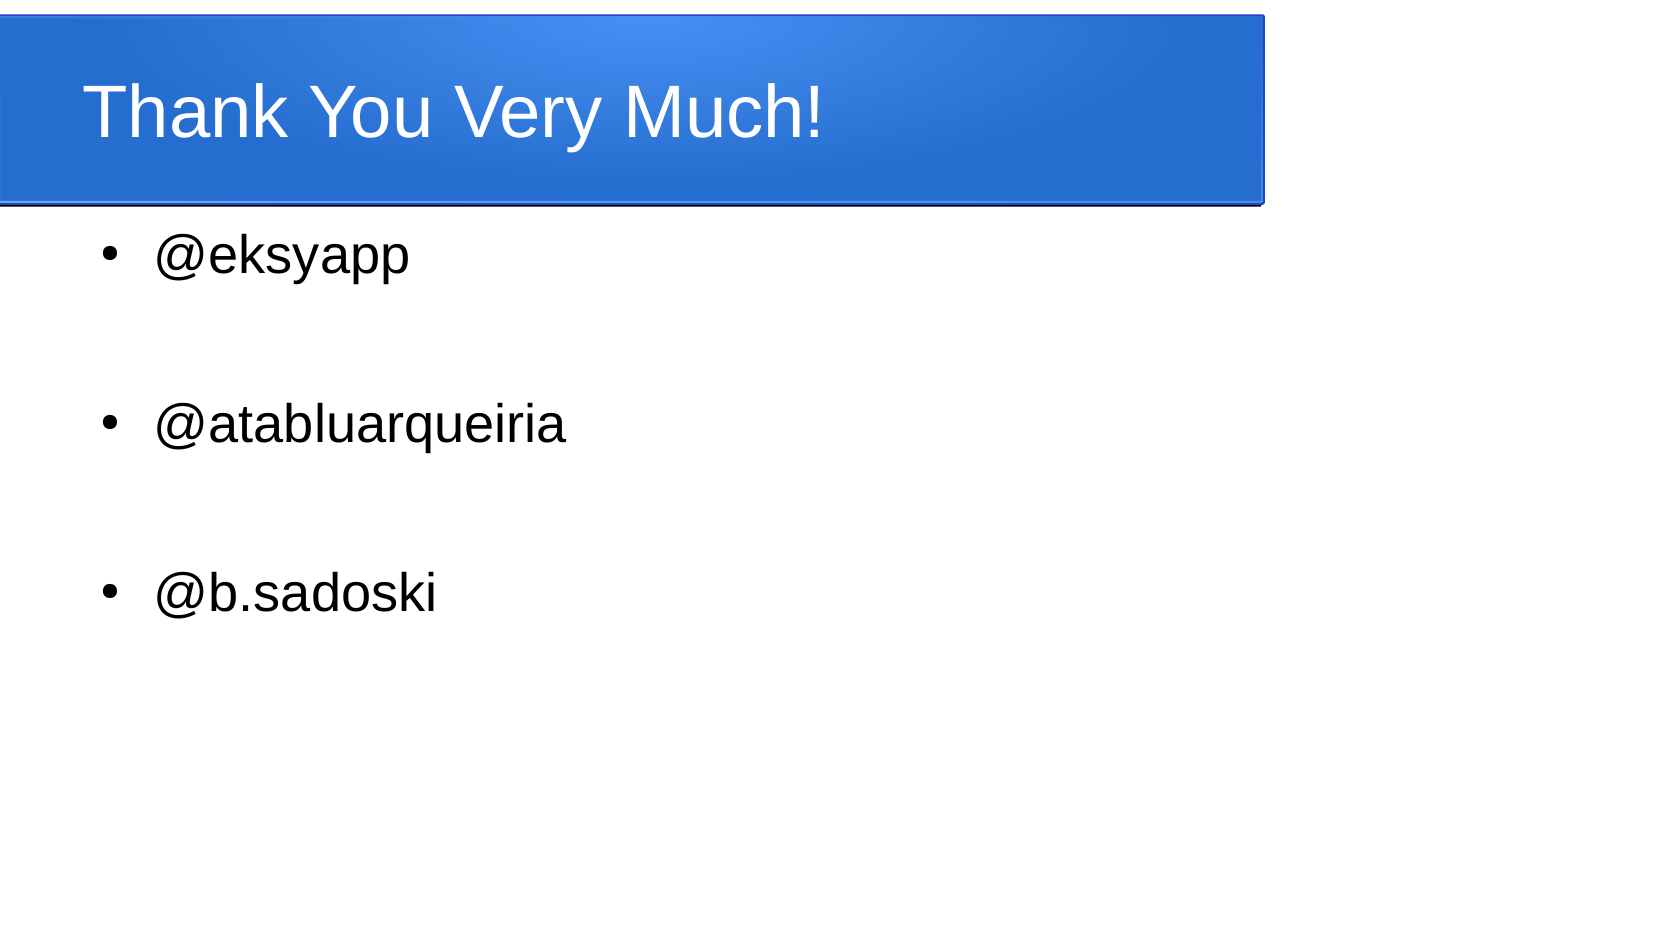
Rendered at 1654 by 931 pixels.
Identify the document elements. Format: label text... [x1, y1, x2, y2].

title Thank You Very Much! [82, 35, 1235, 189]
list @eksyapp @atabluarqueiria @b.sadoski [82, 224, 1571, 764]
